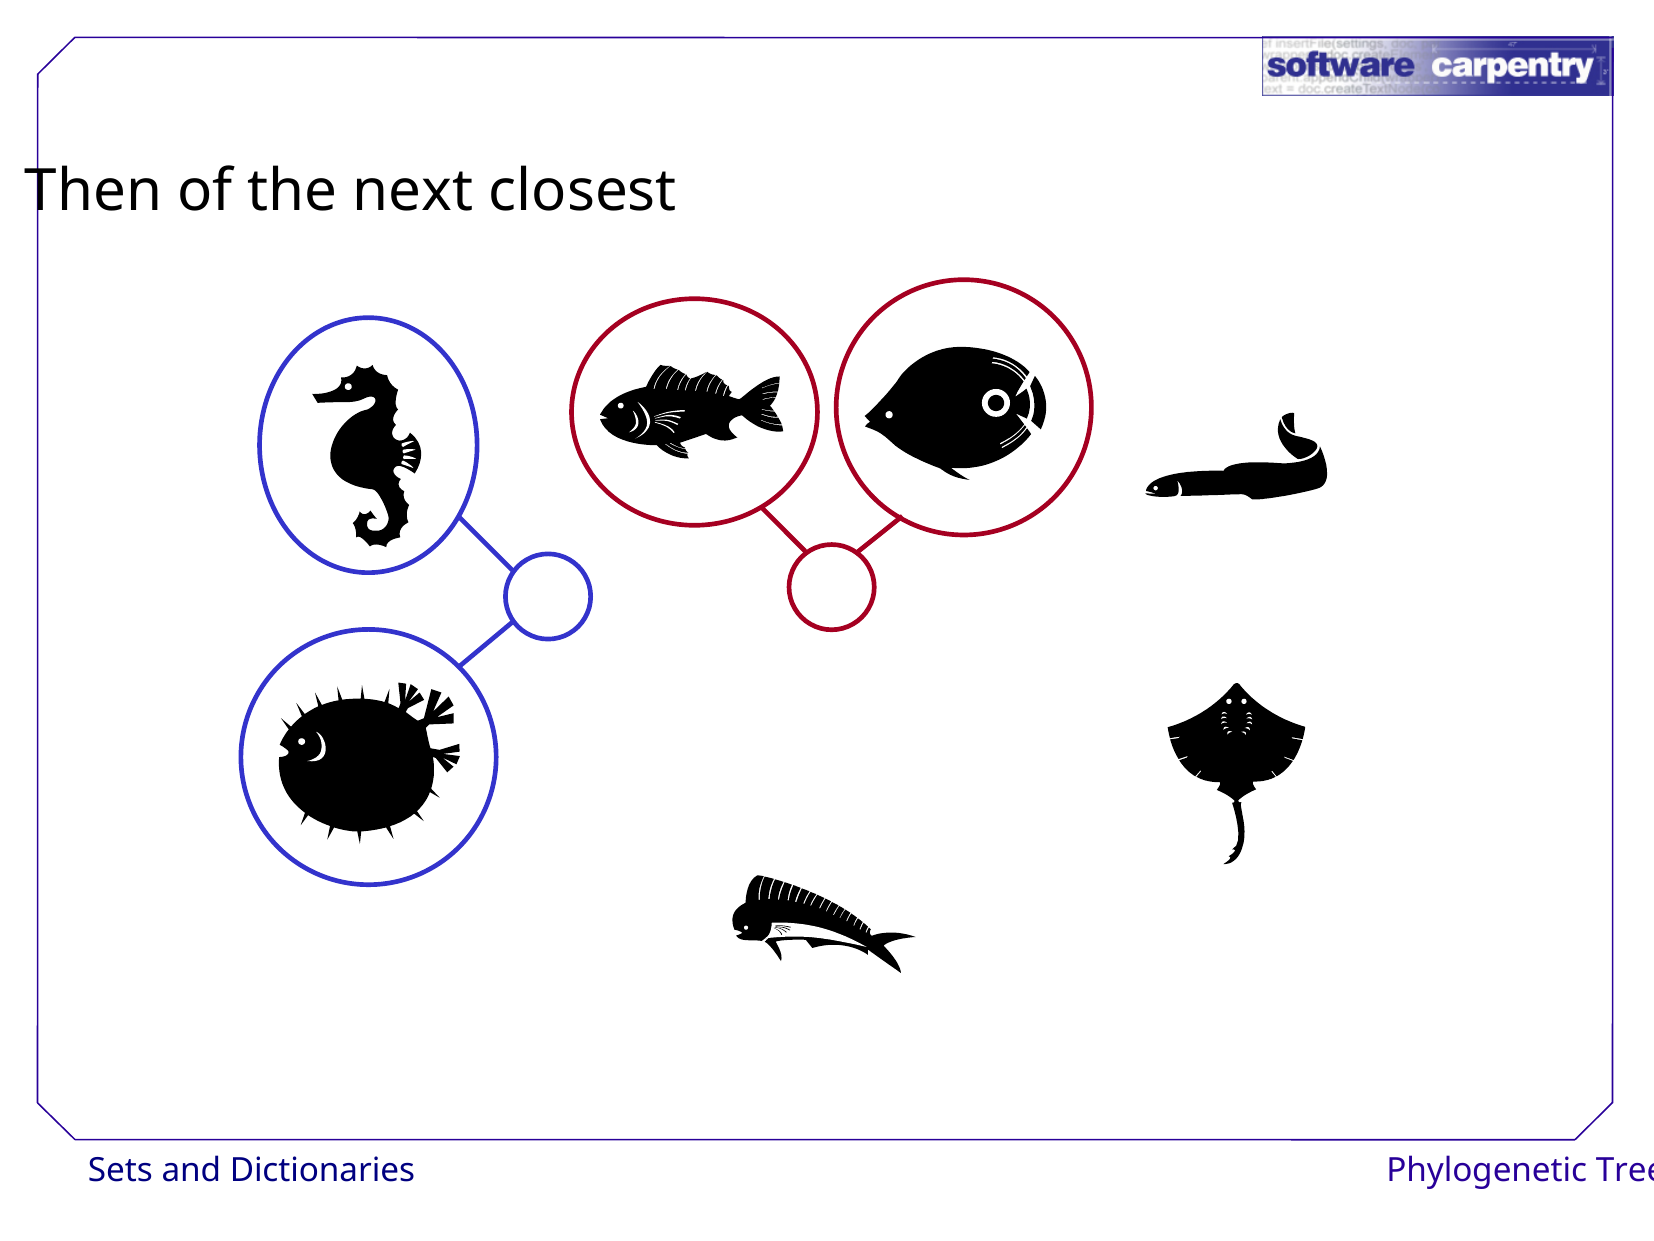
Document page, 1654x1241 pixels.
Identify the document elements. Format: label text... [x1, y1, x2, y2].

picture [312, 364, 425, 548]
picture [864, 346, 1048, 480]
picture [600, 364, 784, 460]
picture [276, 682, 460, 845]
picture [1145, 411, 1328, 501]
text_box Then of the next closest [10, 109, 842, 231]
picture [1262, 36, 1614, 96]
picture [732, 875, 916, 973]
picture [1167, 683, 1306, 866]
